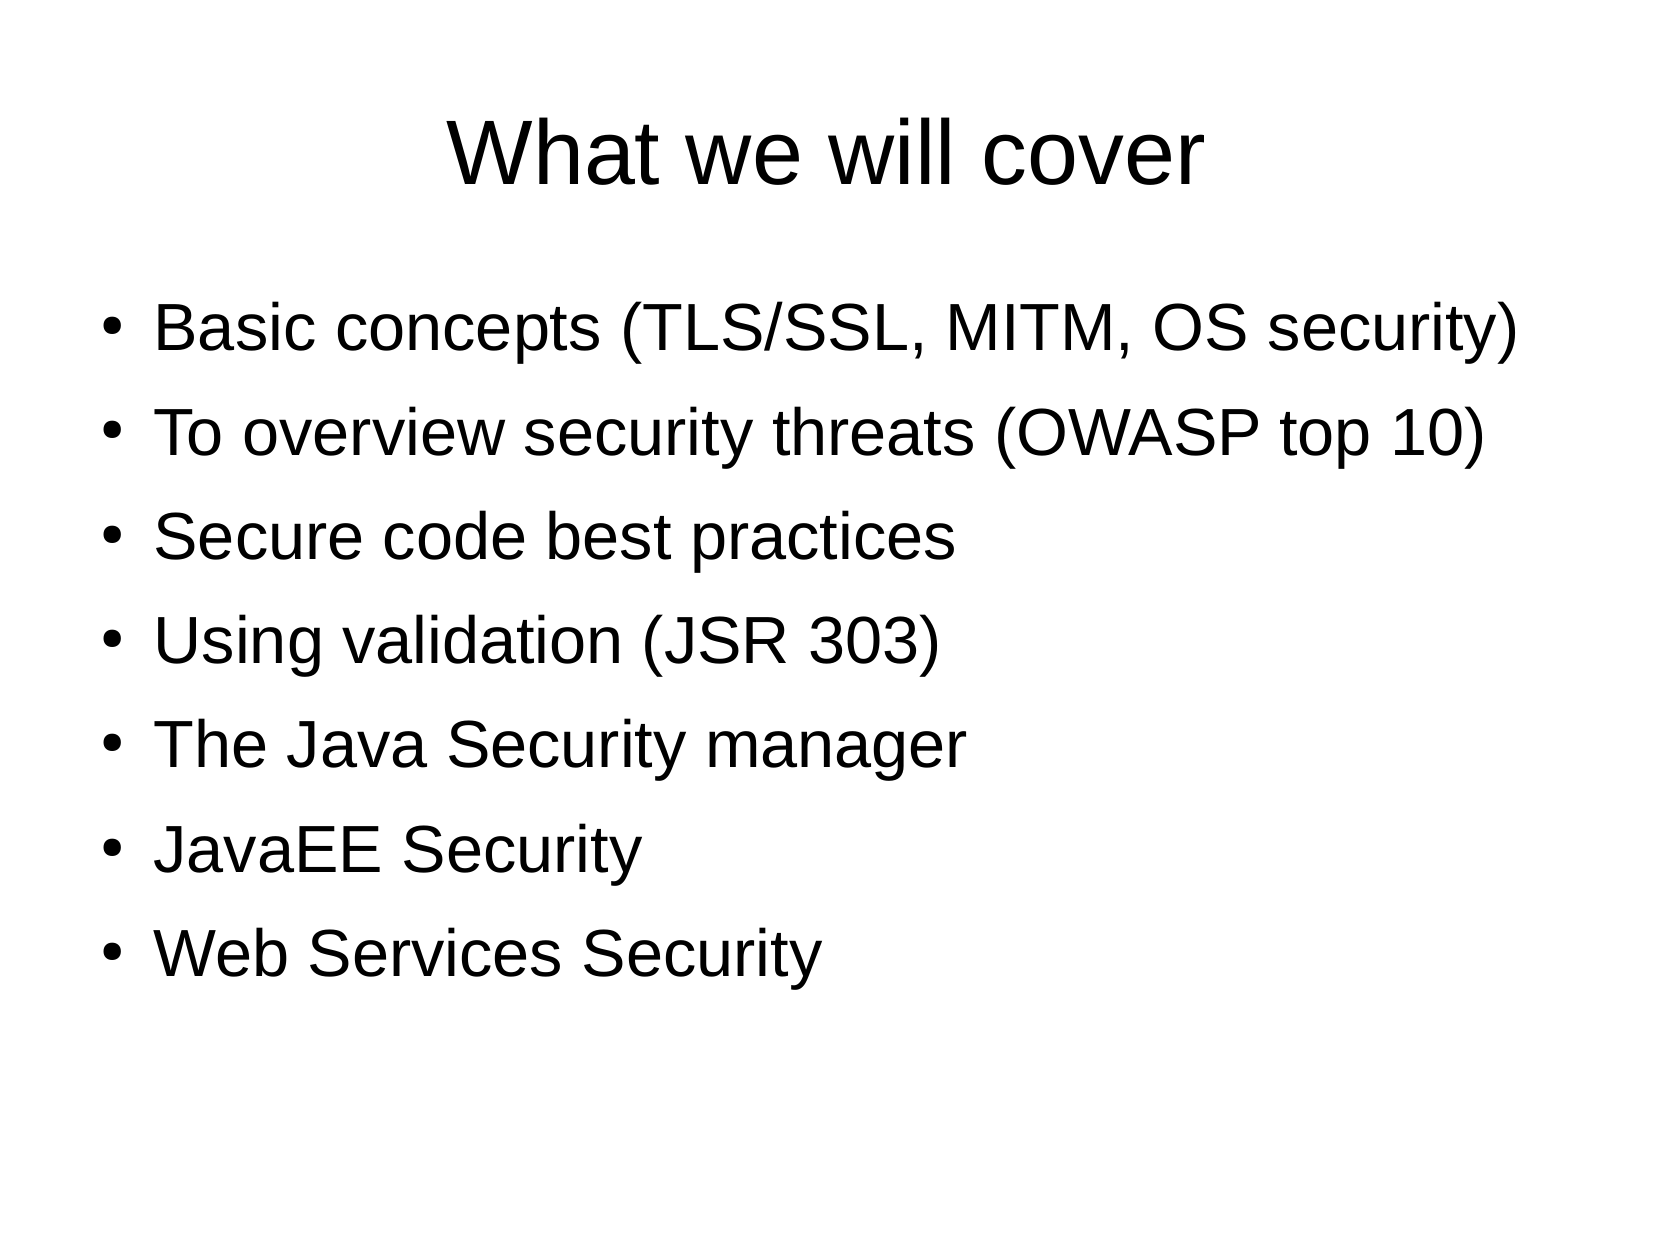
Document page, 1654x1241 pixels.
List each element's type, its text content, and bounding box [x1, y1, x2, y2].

title What we will cover [82, 49, 1571, 257]
list Basic concepts (TLS/SSL, MITM, OS security) To overview security threats (OWASP top 10) Secure code best practices Using validation (JSR 303) The Java Security manager JavaEE Security Web Services Security [82, 290, 1538, 1010]
